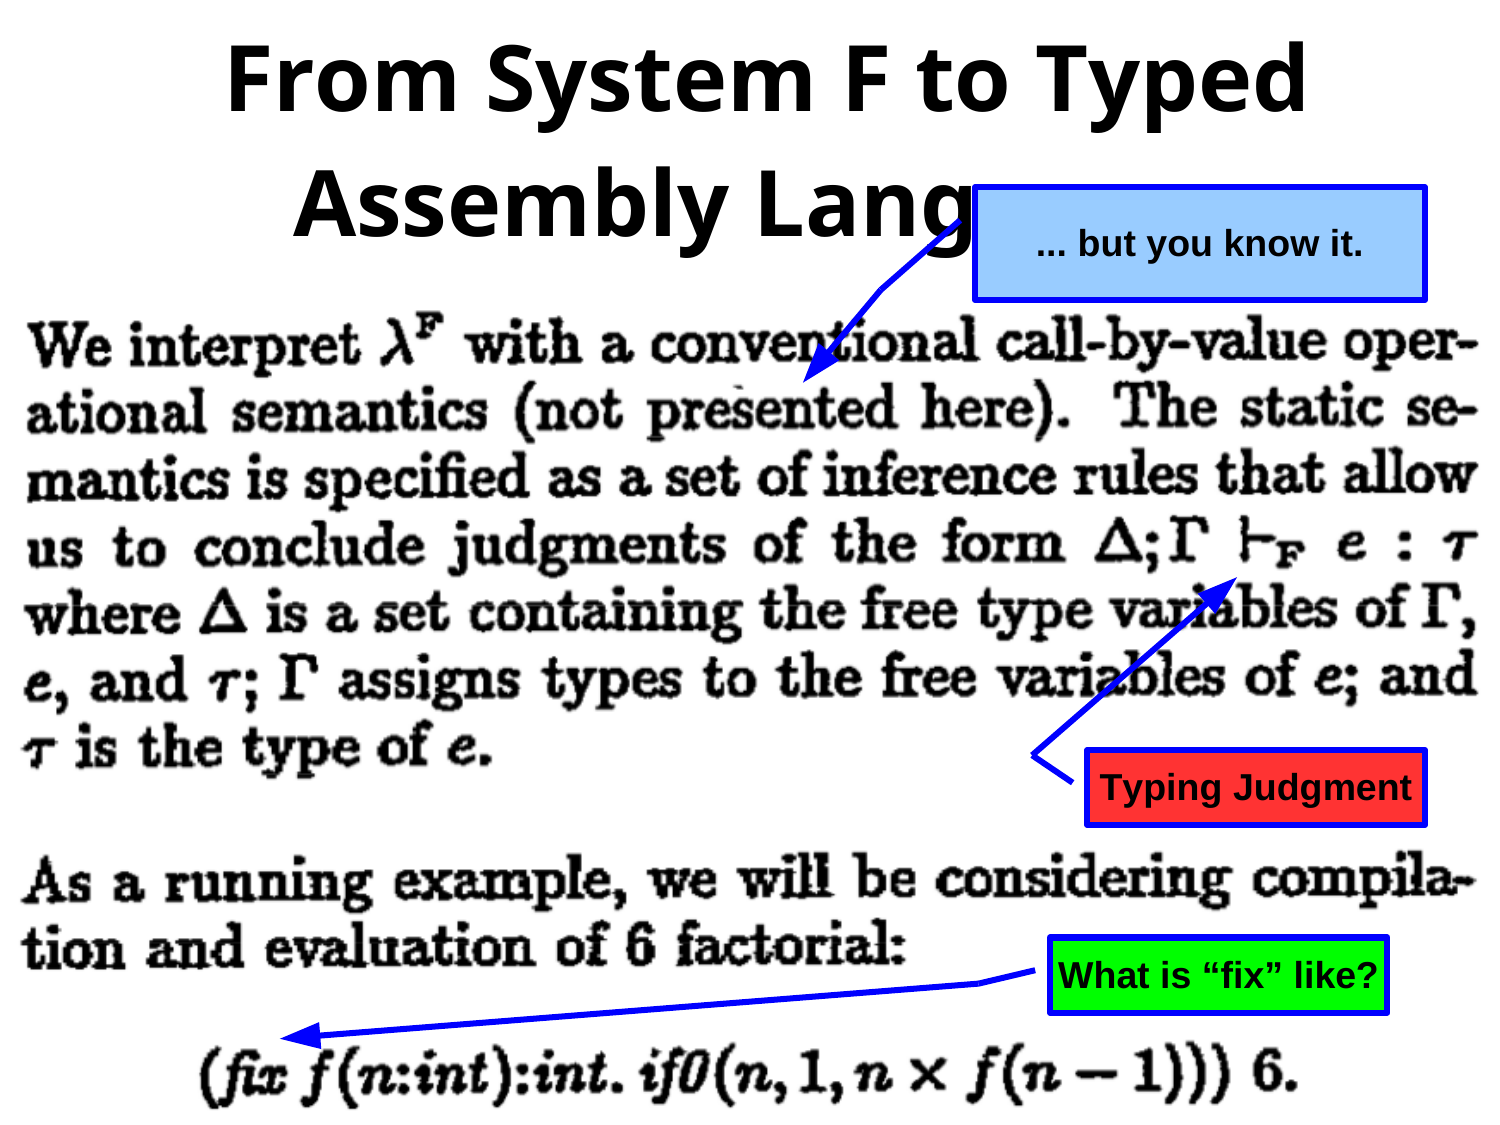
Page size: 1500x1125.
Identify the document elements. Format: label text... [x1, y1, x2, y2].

text_box What is “fix” like? [1050, 938, 1387, 1013]
text_box ... but you know it. [975, 187, 1425, 300]
picture [0, 297, 1500, 1123]
title From System F to Typed Assembly Language [24, 32, 1476, 246]
text_box Typing Judgment [1087, 750, 1425, 825]
